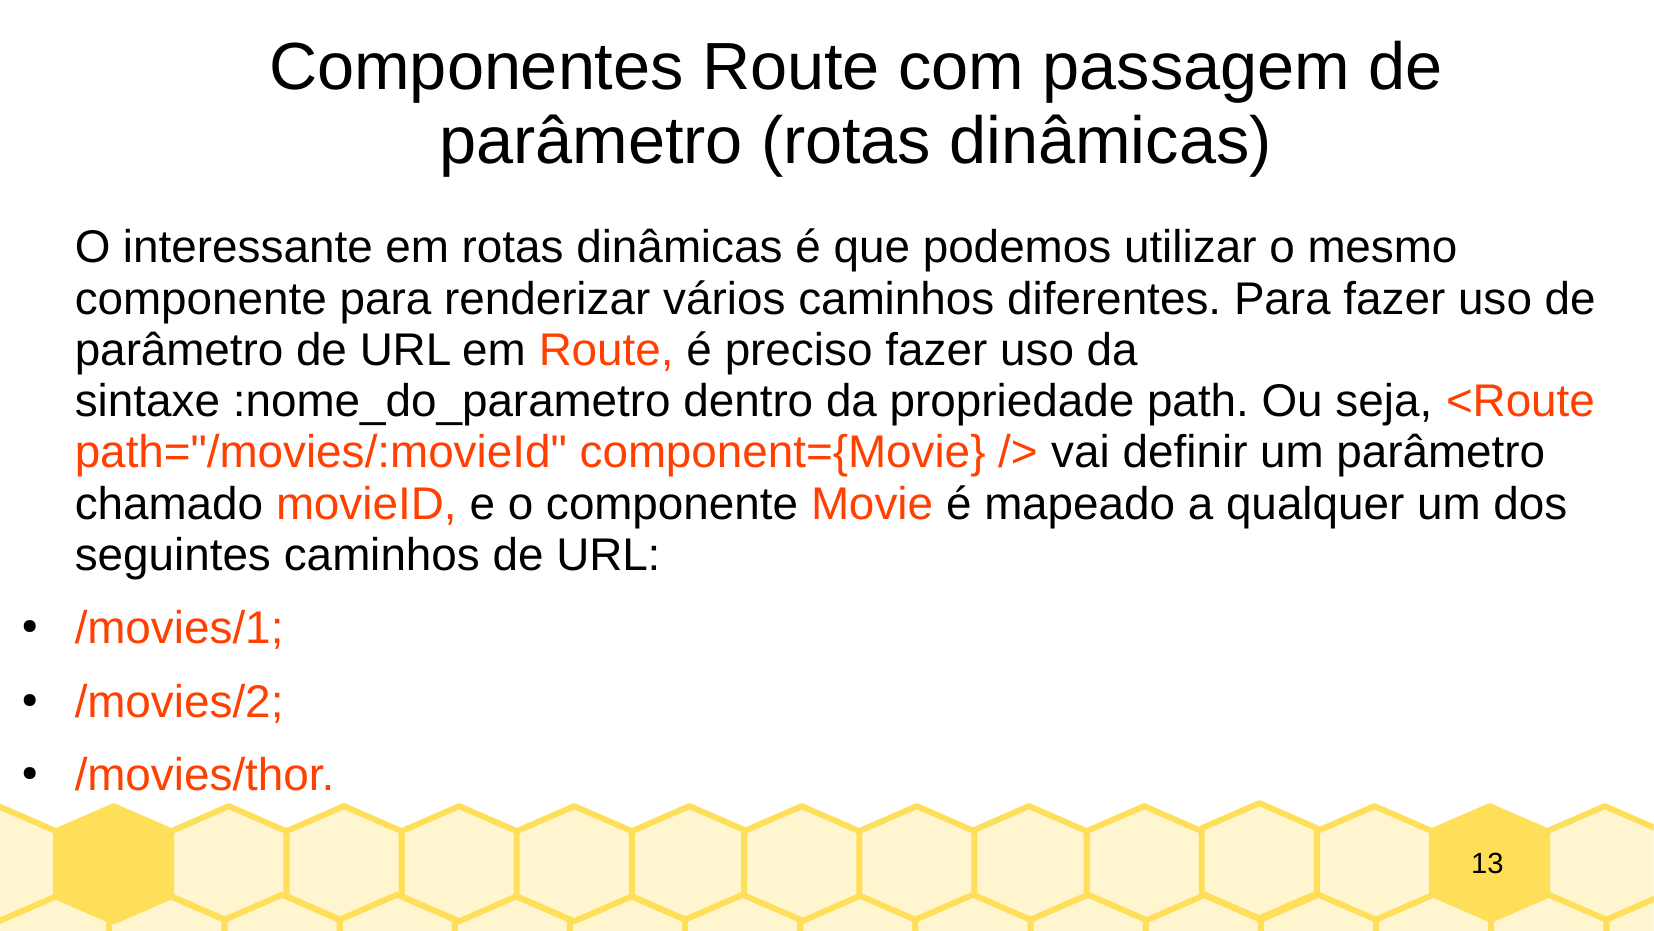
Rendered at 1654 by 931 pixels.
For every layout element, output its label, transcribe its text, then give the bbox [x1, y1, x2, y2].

title Componentes Route com passagem de parâmetro (rotas dinâmicas) [118, 3, 1595, 221]
list O interessante em rotas dinâmicas é que podemos utilizar o mesmo componente para renderizar vários caminhos diferentes. Para fazer uso de parâmetro de URL em Route, é preciso fazer uso da sintaxe :nome_do_parametro dentro da propriedade path. Ou seja, <Route path="/movies/:movieId" component={Movie} /> vai definir um parâmetro chamado movieID, e o componente Movie é mapeado a qualquer um dos seguintes caminhos de URL: /movies/1; /movies/2; /movies/thor. [3, 221, 1628, 901]
